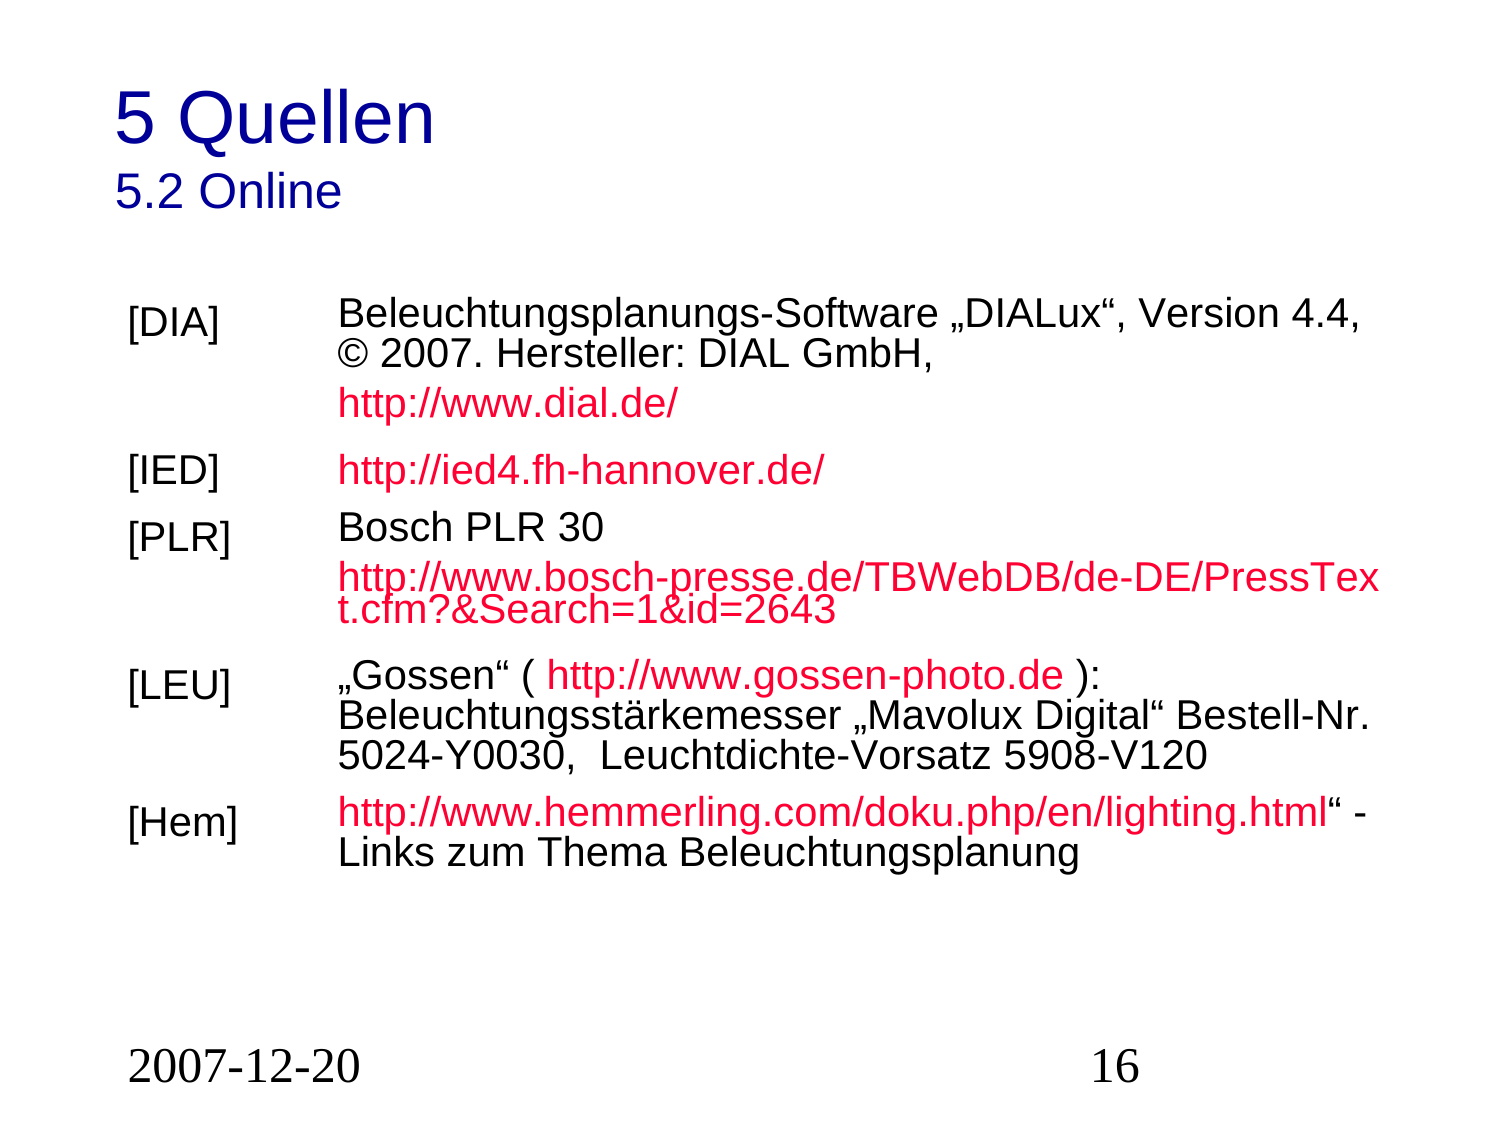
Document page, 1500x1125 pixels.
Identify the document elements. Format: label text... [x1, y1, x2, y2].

table_cell [PLR] [113, 502, 323, 650]
table_cell Bosch PLR 30 http://www.bosch-presse.de/TBWebDB/de-DE/PressText.cfm?&Search=1&id=2643 [323, 502, 1406, 650]
table_cell [Hem] [113, 787, 323, 884]
table_header Beleuchtungsplanungs-Software „DIALux“, Version 4.4, © 2007. Hersteller: DIAL GmbH, http://www.dial.de/ [323, 287, 1406, 435]
table_cell „Gossen“ ( http://www.gossen-photo.de ): Beleuchtungsstärkemesser „Mavolux Digital“ Bestell-Nr. 5024-Y0030, Leuchtdichte-Vorsatz 5908-V120 [323, 650, 1406, 787]
table_cell http://ied4.fh-hannover.de/ [323, 435, 1406, 502]
table_cell http://www.hemmerling.com/doku.php/en/lighting.html“ - Links zum Thema Beleuchtungsplanung [323, 787, 1406, 884]
table_cell [IED] [113, 435, 323, 502]
title 5 Quellen 5.2 Online [99, 49, 1375, 238]
table_cell [LEU] [113, 650, 323, 787]
table_header [DIA] [113, 287, 323, 435]
